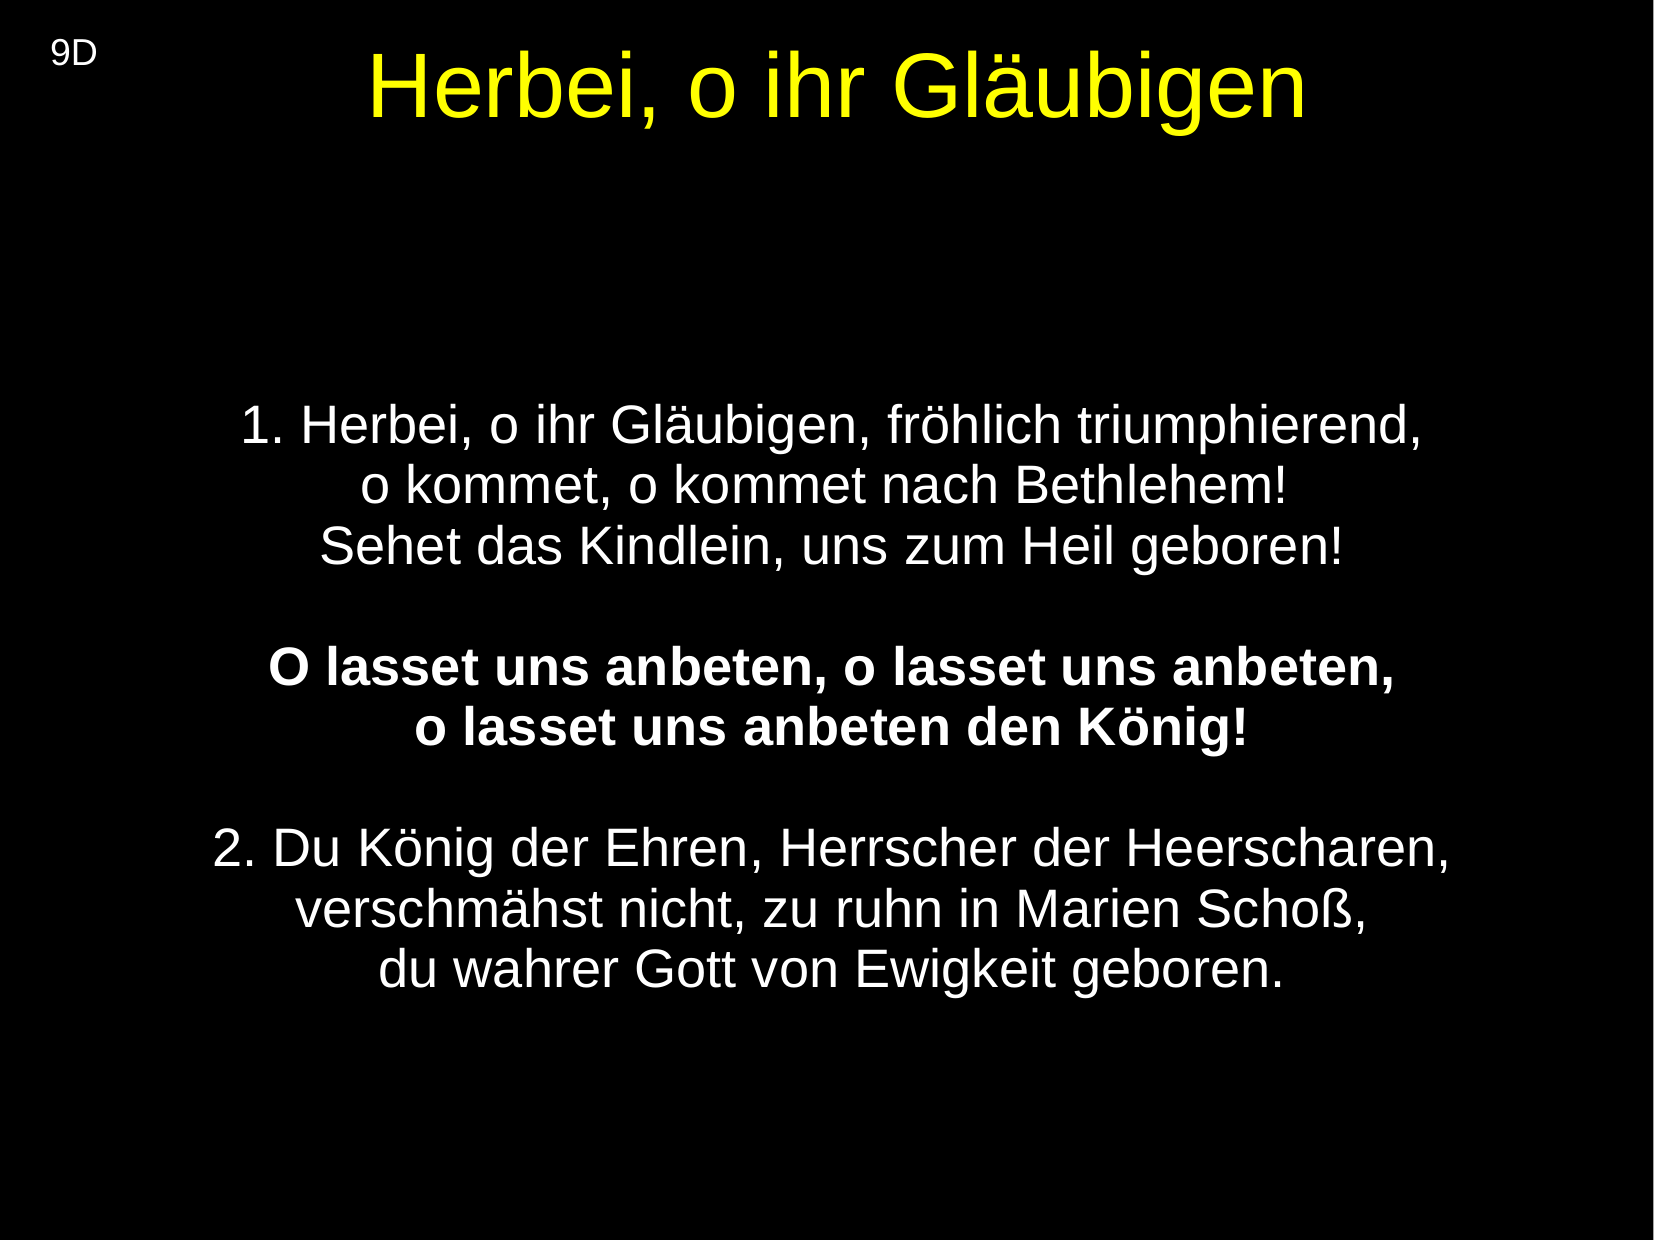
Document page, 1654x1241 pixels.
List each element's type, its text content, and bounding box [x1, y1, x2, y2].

title Herbei, o ihr Gläubigen [94, 5, 1583, 166]
text_box 9D [35, 23, 130, 81]
list 1. Herbei, o ihr Gläubigen, fröhlich triumphierend, o kommet, o kommet nach Bethlehem! Sehet das Kindlein, uns zum Heil geboren! O lasset uns anbeten, o lasset uns anbeten, o lasset uns anbeten den König! 2. Du König der Ehren, Herrscher der Heerscharen, verschmähst nicht, zu ruhn in Marien Schoß, du wahrer Gott von Ewigkeit geboren. [35, 177, 1630, 1217]
